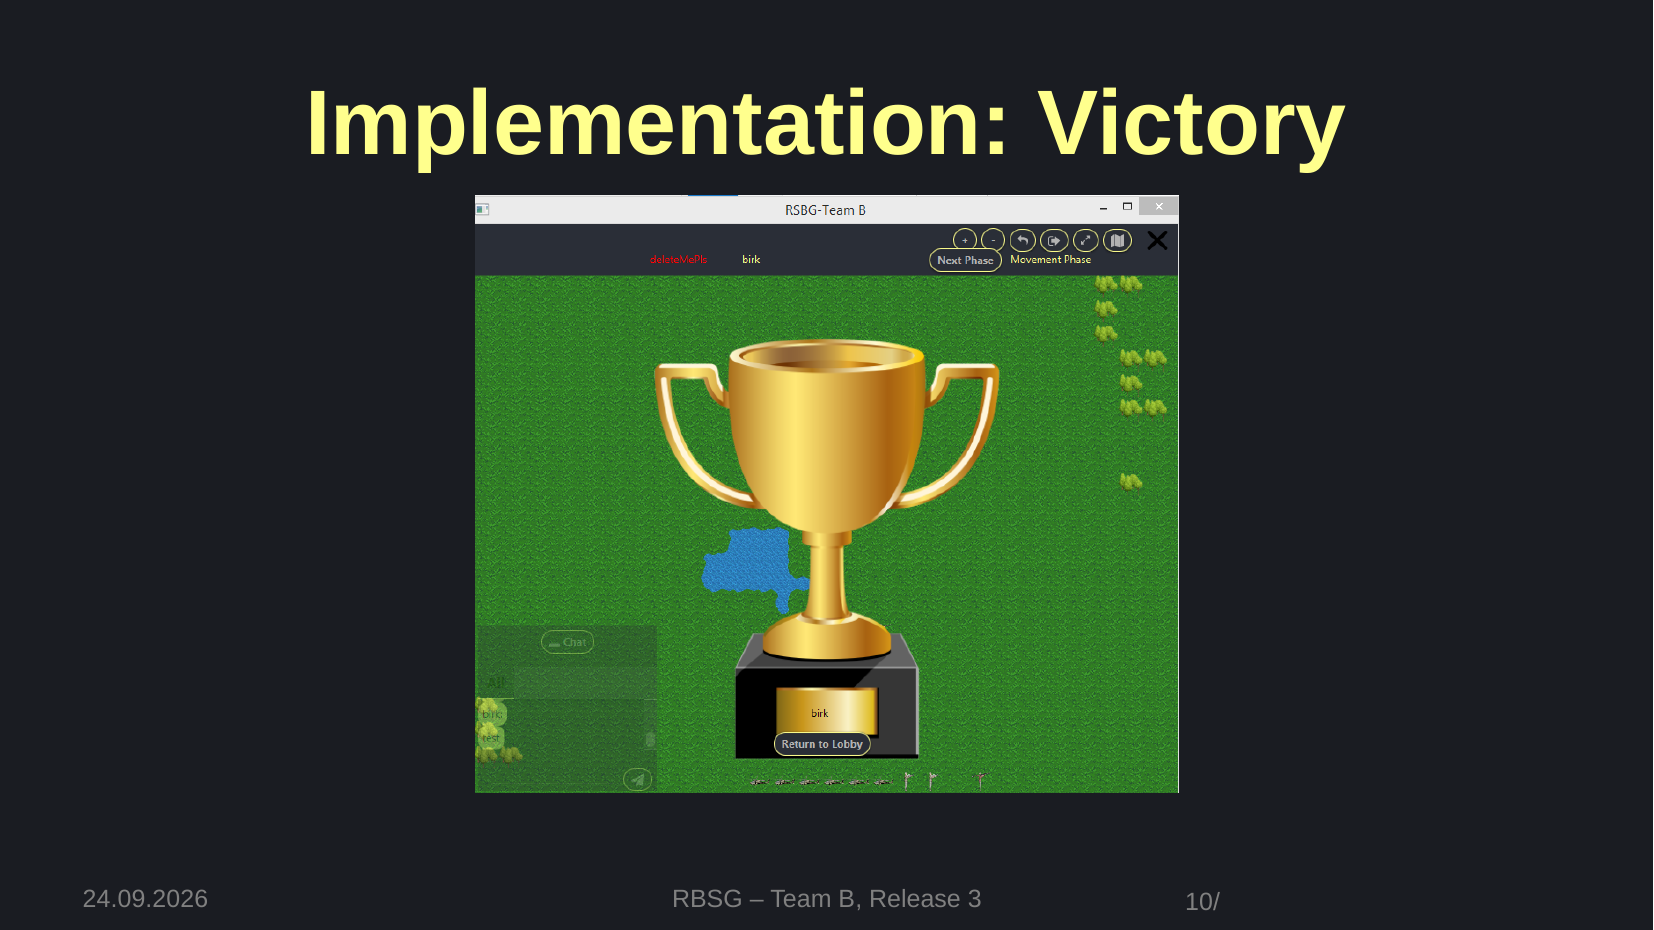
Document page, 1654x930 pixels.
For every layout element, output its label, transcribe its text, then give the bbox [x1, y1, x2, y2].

title Implementation: Victory [82, 61, 1571, 173]
picture [475, 195, 1179, 793]
text_box RBSG – Team B, Release 3 [565, 882, 1090, 912]
text_box 13.08.2019 [82, 882, 468, 912]
text_box / [1185, 885, 1571, 912]
